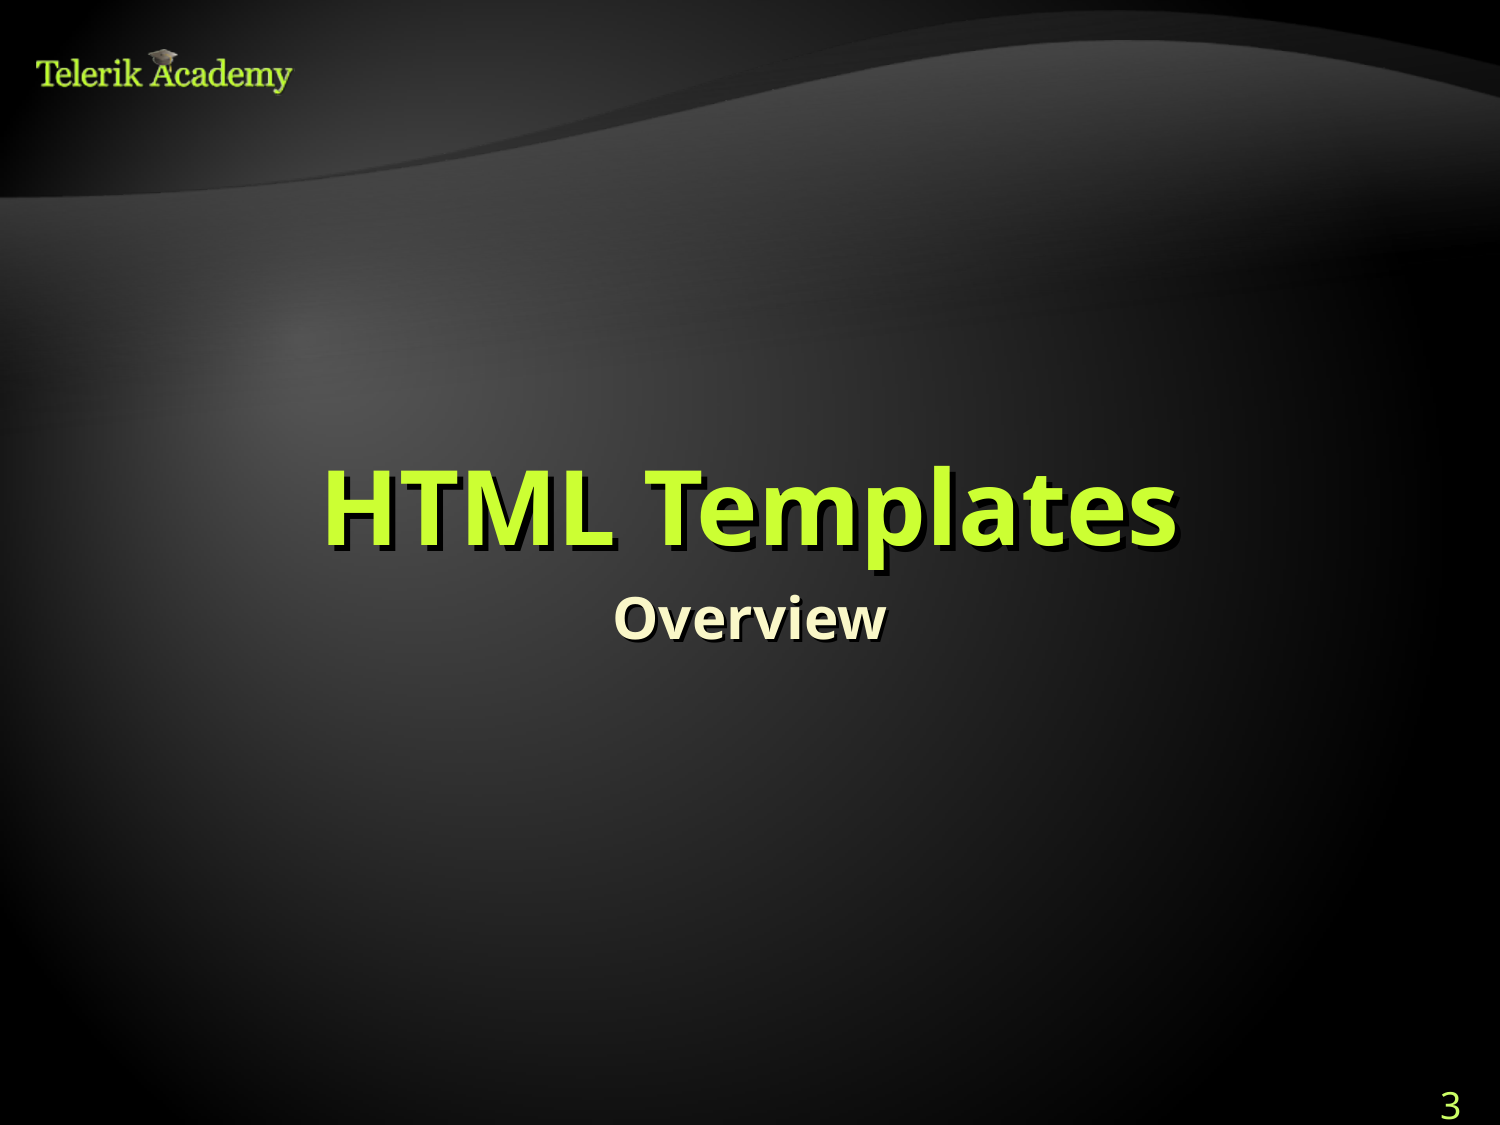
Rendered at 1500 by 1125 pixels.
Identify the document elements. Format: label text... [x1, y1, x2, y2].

subtitle Overview [99, 569, 1400, 663]
title HTML Templates [99, 450, 1400, 563]
text_box 3 [1425, 1074, 1500, 1113]
